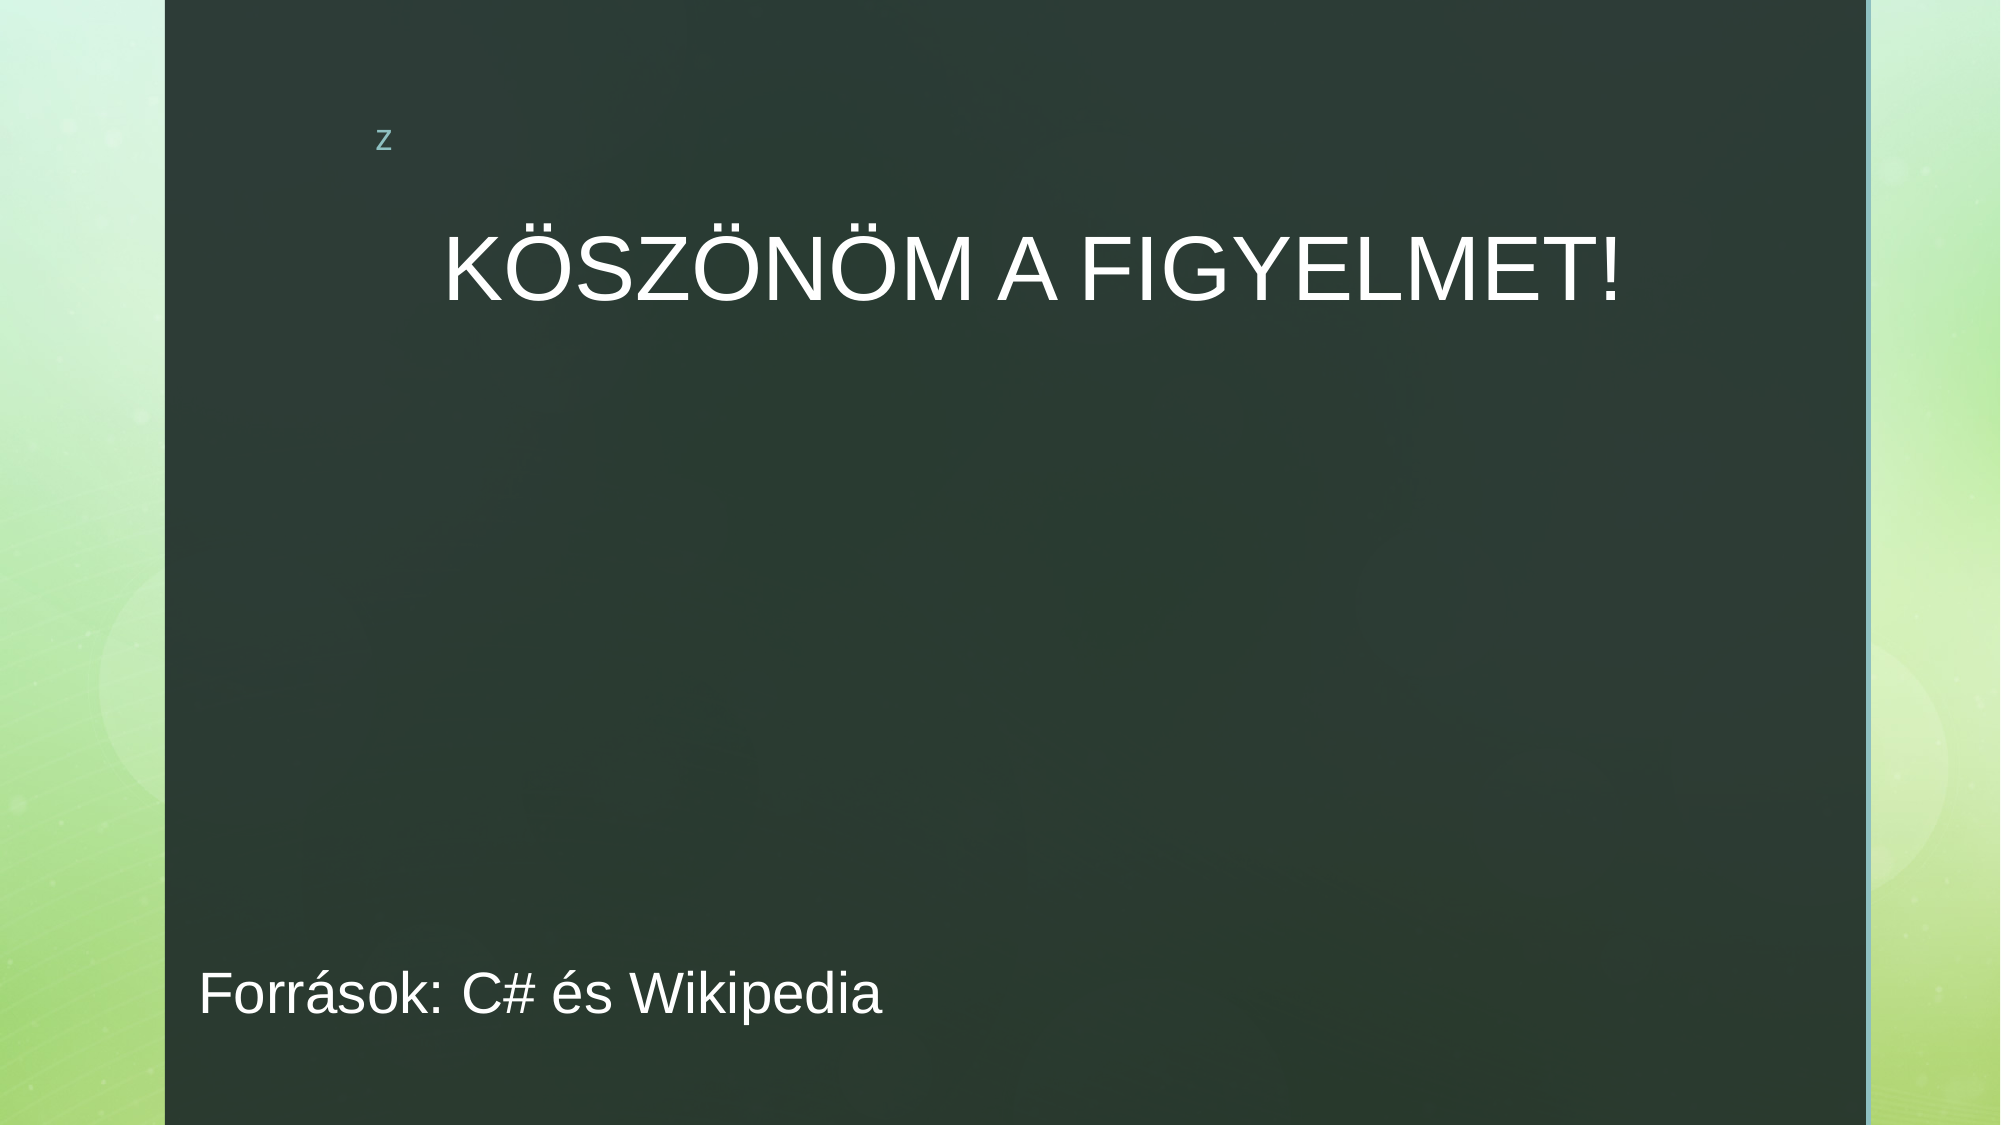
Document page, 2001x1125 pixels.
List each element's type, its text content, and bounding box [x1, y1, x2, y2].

text_box KÖSZÖNÖM A FIGYELMET! [354, 201, 1714, 328]
text_box Források: C# és Wikipedia [183, 947, 1343, 1079]
